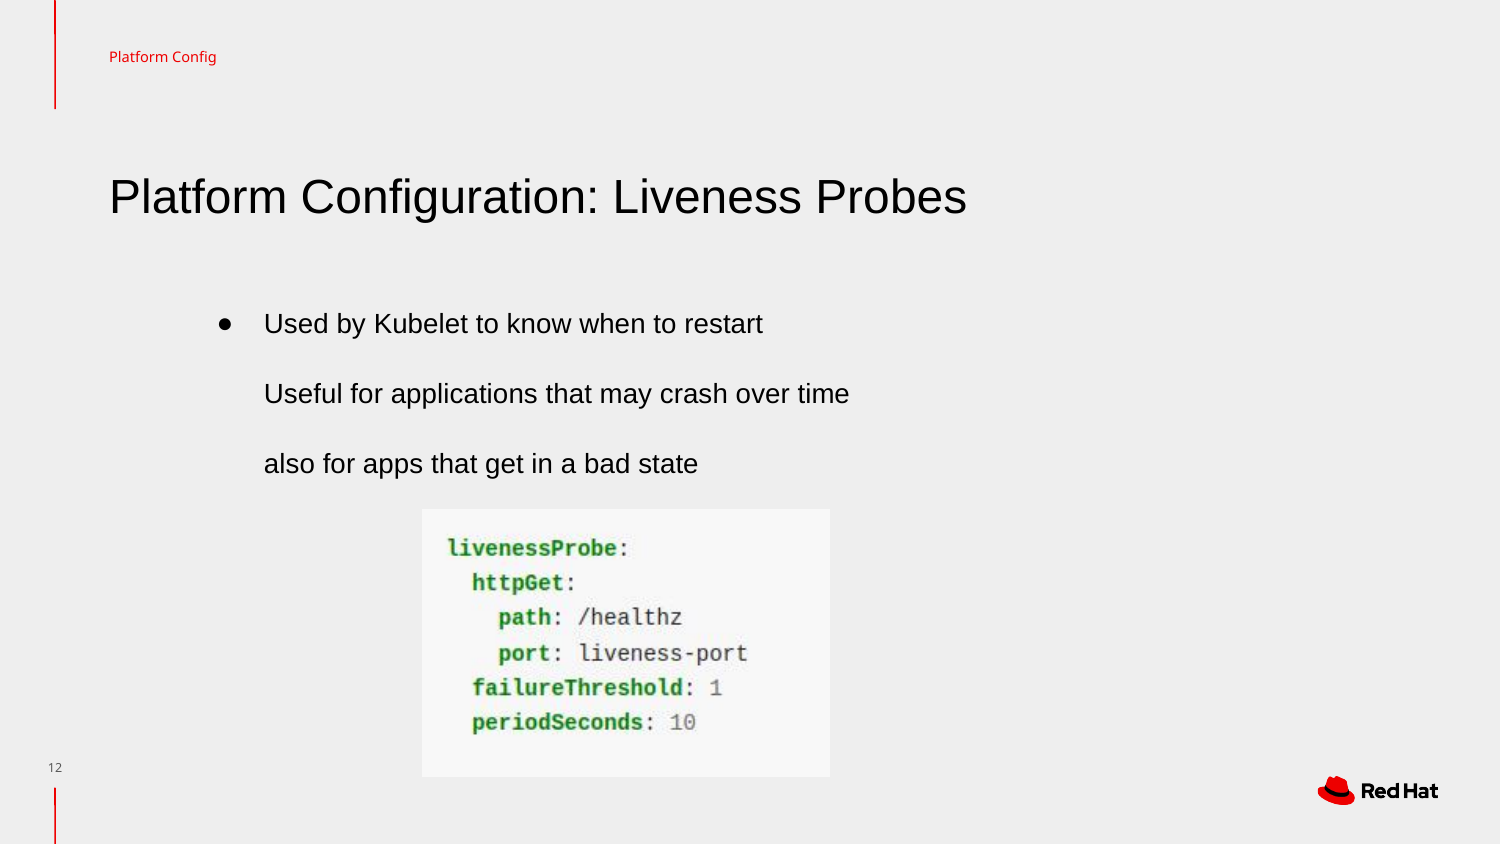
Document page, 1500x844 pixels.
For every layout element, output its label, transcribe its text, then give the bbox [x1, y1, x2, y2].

picture [1317, 776, 1438, 805]
subtitle Platform Config [55, 6, 689, 108]
title Used by Kubelet to know when to restart Useful for applications that may crash over time also for apps that get in a bad state [197, 269, 1401, 481]
slide_number <number> [10, 759, 101, 777]
title Platform Configuration: Liveness Probes [55, 145, 1285, 265]
picture [422, 509, 830, 777]
